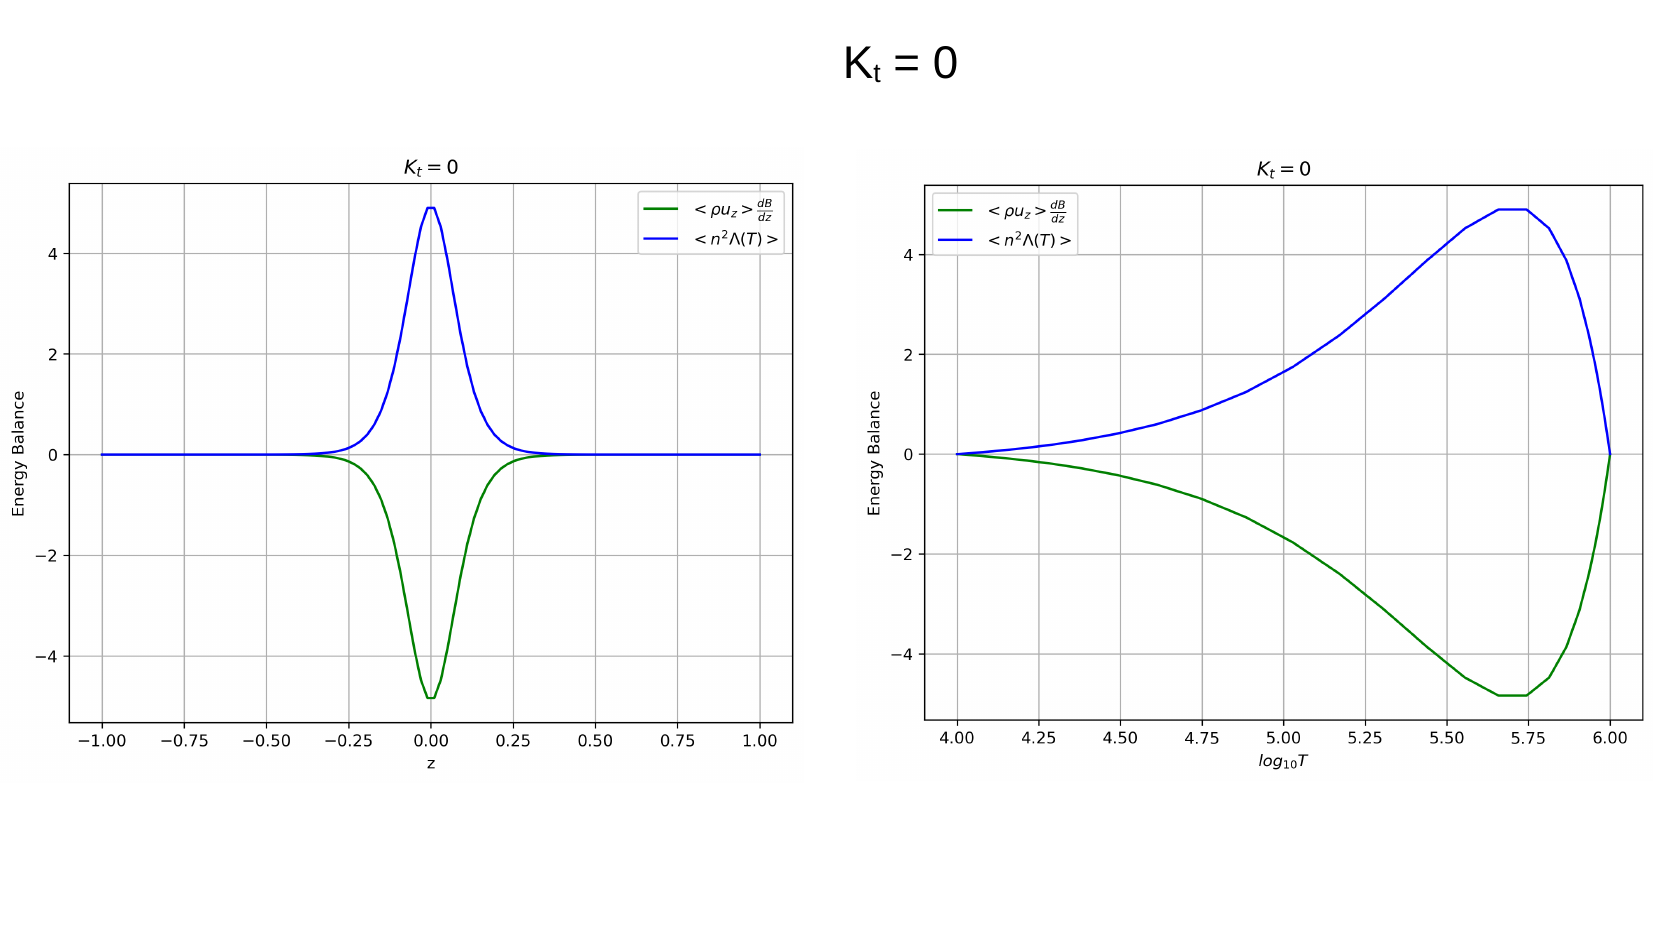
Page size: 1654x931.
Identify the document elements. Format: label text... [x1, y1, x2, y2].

picture [0, 147, 804, 783]
picture [856, 149, 1654, 781]
text_box Kt = 0 [649, 29, 1152, 119]
